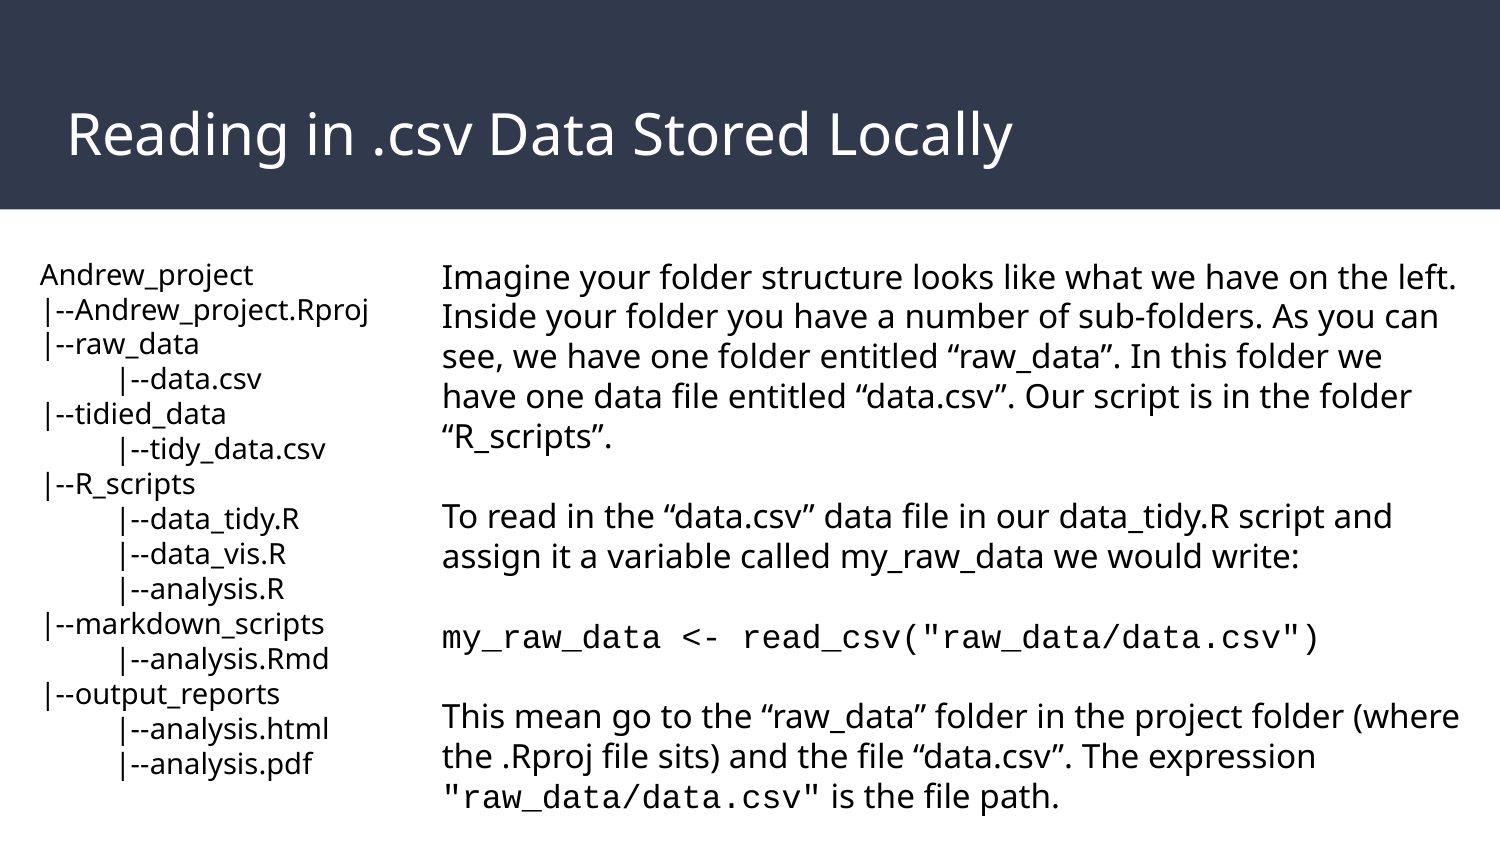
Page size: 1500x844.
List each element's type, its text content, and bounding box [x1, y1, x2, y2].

text_box Andrew_project |--Andrew_project.Rproj |--raw_data |--data.csv |--tidied_data |--tidy_data.csv |--R_scripts |--data_tidy.R |--data_vis.R |--analysis.R |--markdown_scripts |--analysis.Rmd |--output_reports |--analysis.html |--analysis.pdf [24, 240, 426, 801]
text_box Imagine your folder structure looks like what we have on the left. Inside your folder you have a number of sub-folders. As you can see, we have one folder entitled “raw_data”. In this folder we have one data file entitled “data.csv”. Our script is in the folder “R_scripts”. To read in the “data.csv” data file in our data_tidy.R script and assign it a variable called my_raw_data we would write: my_raw_data <- read_csv("raw_data/data.csv") This mean go to the “raw_data” folder in the project folder (where the .Rproj file sits) and the file “data.csv”. The expression "raw_data/data.csv" is the file path. [426, 240, 1484, 829]
title Reading in .csv Data Stored Locally [51, 82, 1449, 185]
